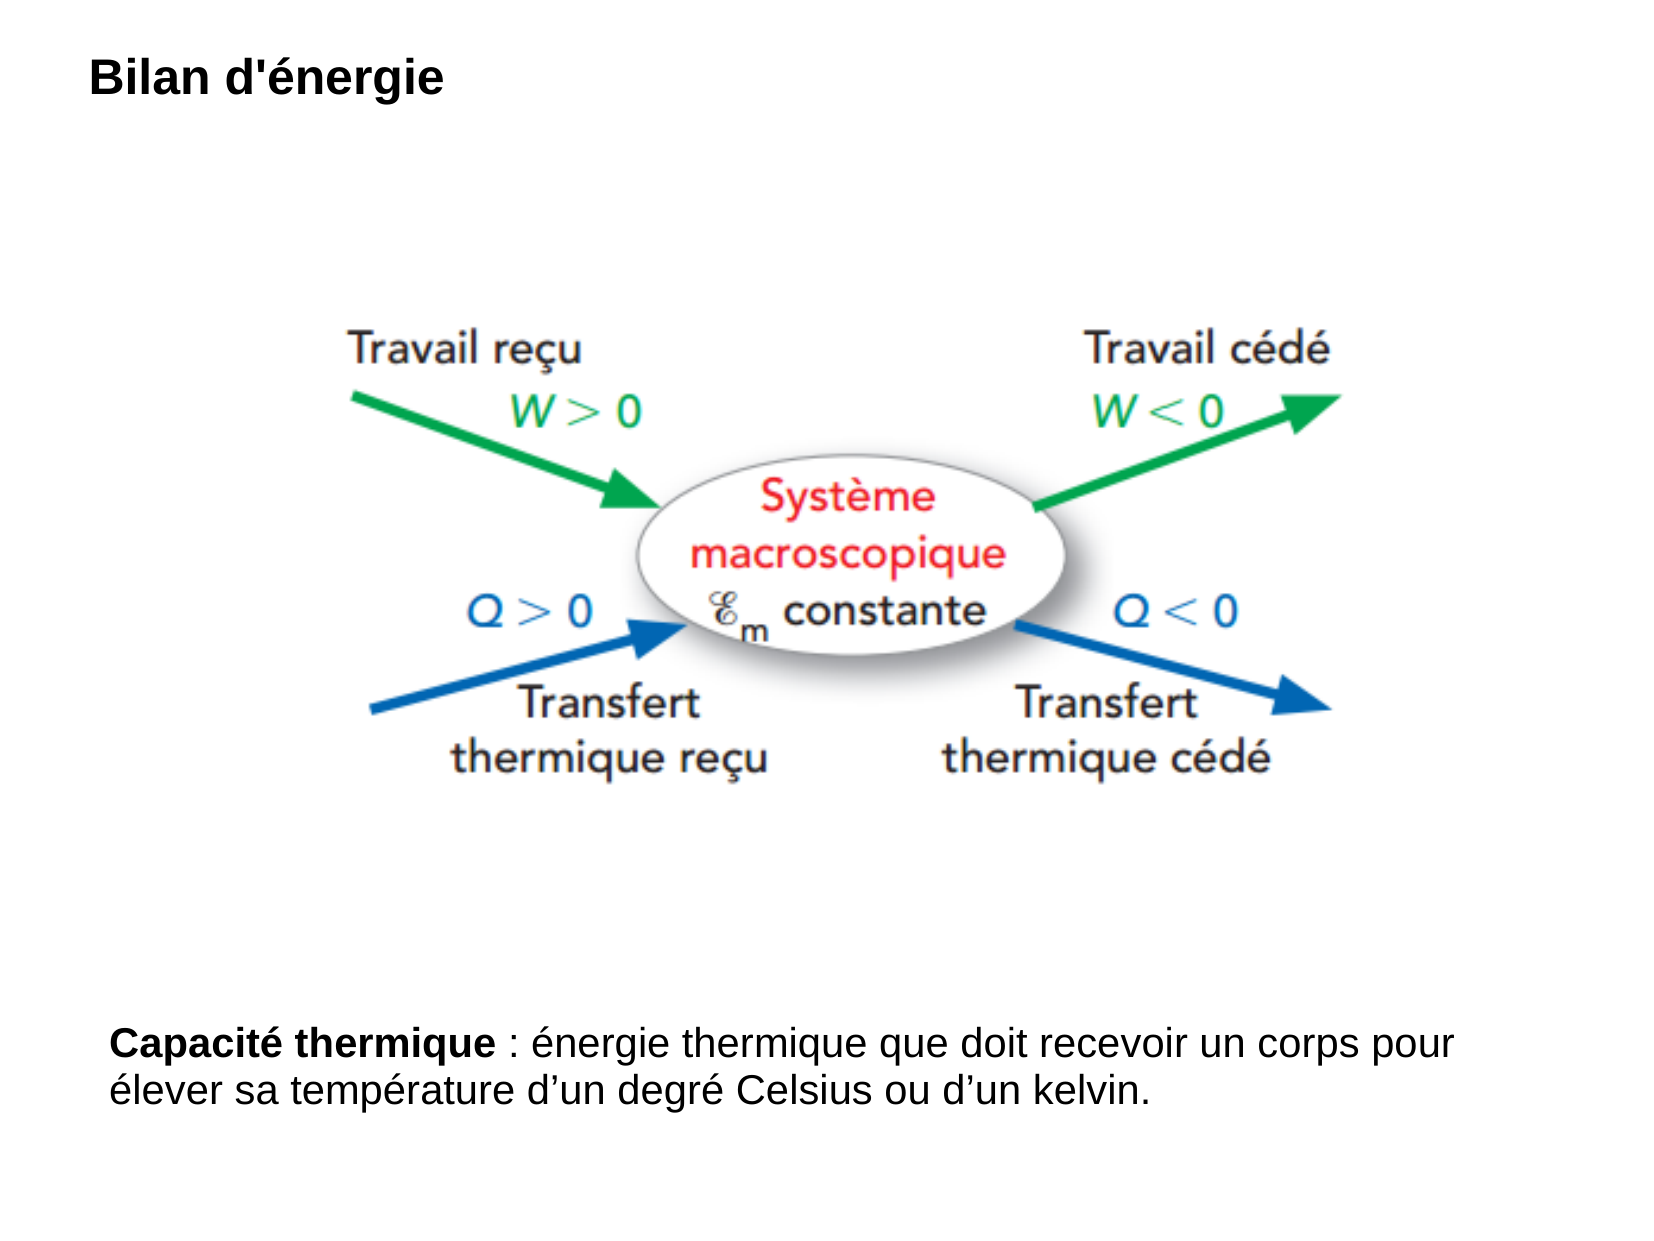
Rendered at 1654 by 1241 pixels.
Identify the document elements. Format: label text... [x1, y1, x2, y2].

picture [289, 283, 1394, 818]
text_box Capacité thermique : énergie thermique que doit recevoir un corps pour élever sa température d’un degré Celsius ou d’un kelvin. [94, 1012, 1536, 1123]
text_box Bilan d'énergie [0, 0, 1654, 114]
